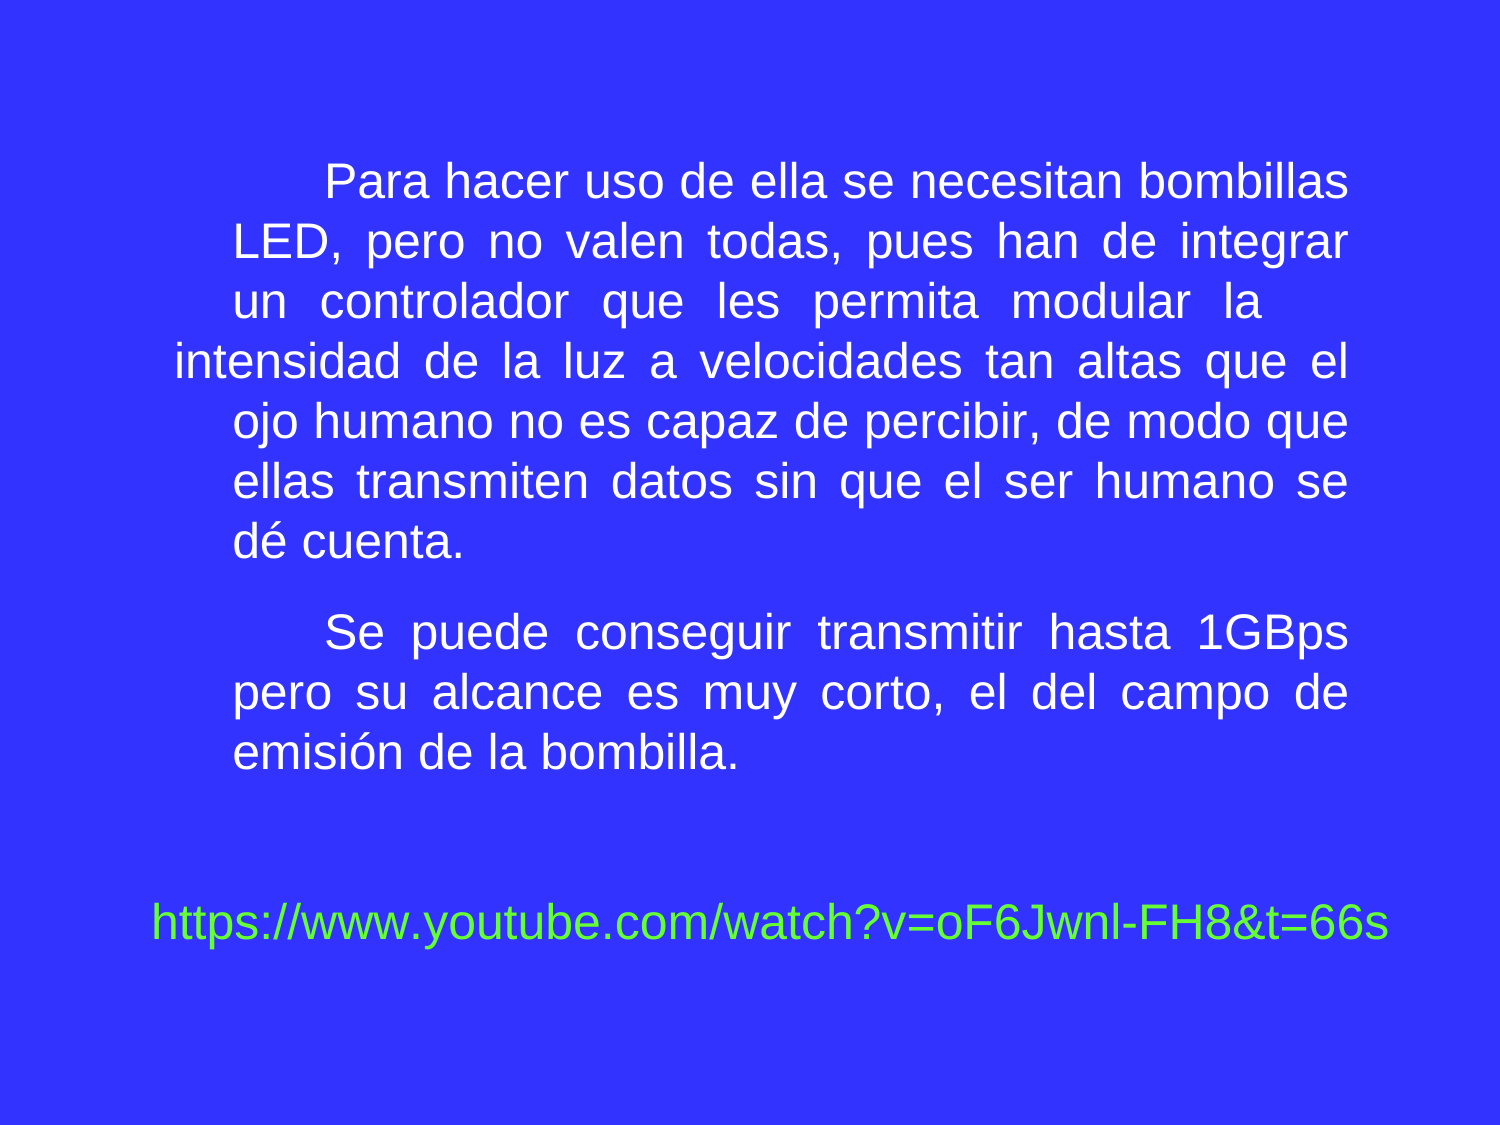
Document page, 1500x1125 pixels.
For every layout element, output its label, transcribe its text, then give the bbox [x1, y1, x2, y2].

text_box Para hacer uso de ella se necesitan bombillas LED, pero no valen todas, pues han de integrar un controlador que les permita modular la intensidad de la luz a velocidades tan altas que el ojo humano no es capaz de percibir, de modo que ellas transmiten datos sin que el ser humano se dé cuenta. Se puede conseguir transmitir hasta 1GBps pero su alcance es muy corto, el del campo de emisión de la bombilla. [159, 140, 1365, 788]
text_box https://www.youtube.com/watch?v=oF6Jwnl-FH8&t=66s [136, 881, 1405, 957]
